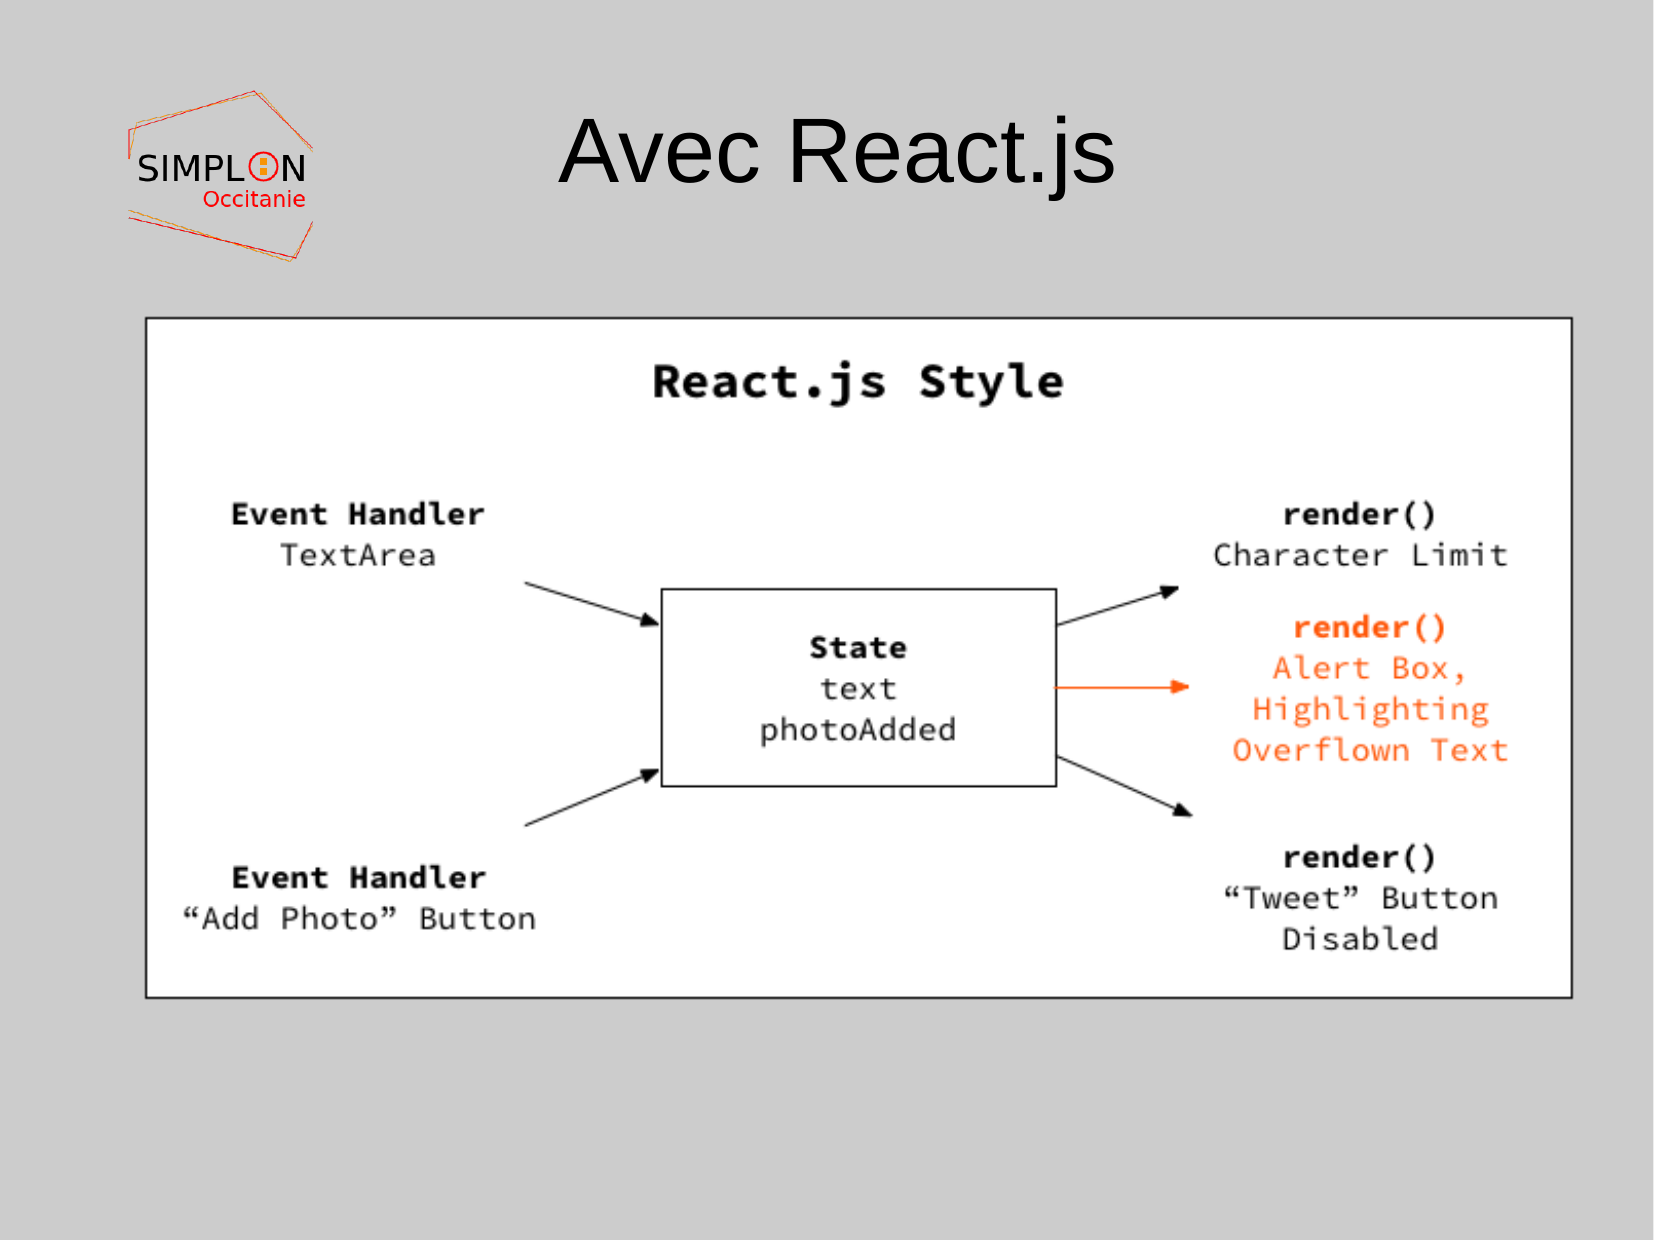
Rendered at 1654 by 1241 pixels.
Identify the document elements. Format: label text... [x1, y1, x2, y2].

picture [128, 90, 313, 262]
title Avec React.js [94, 47, 1583, 255]
picture [123, 295, 1596, 1020]
